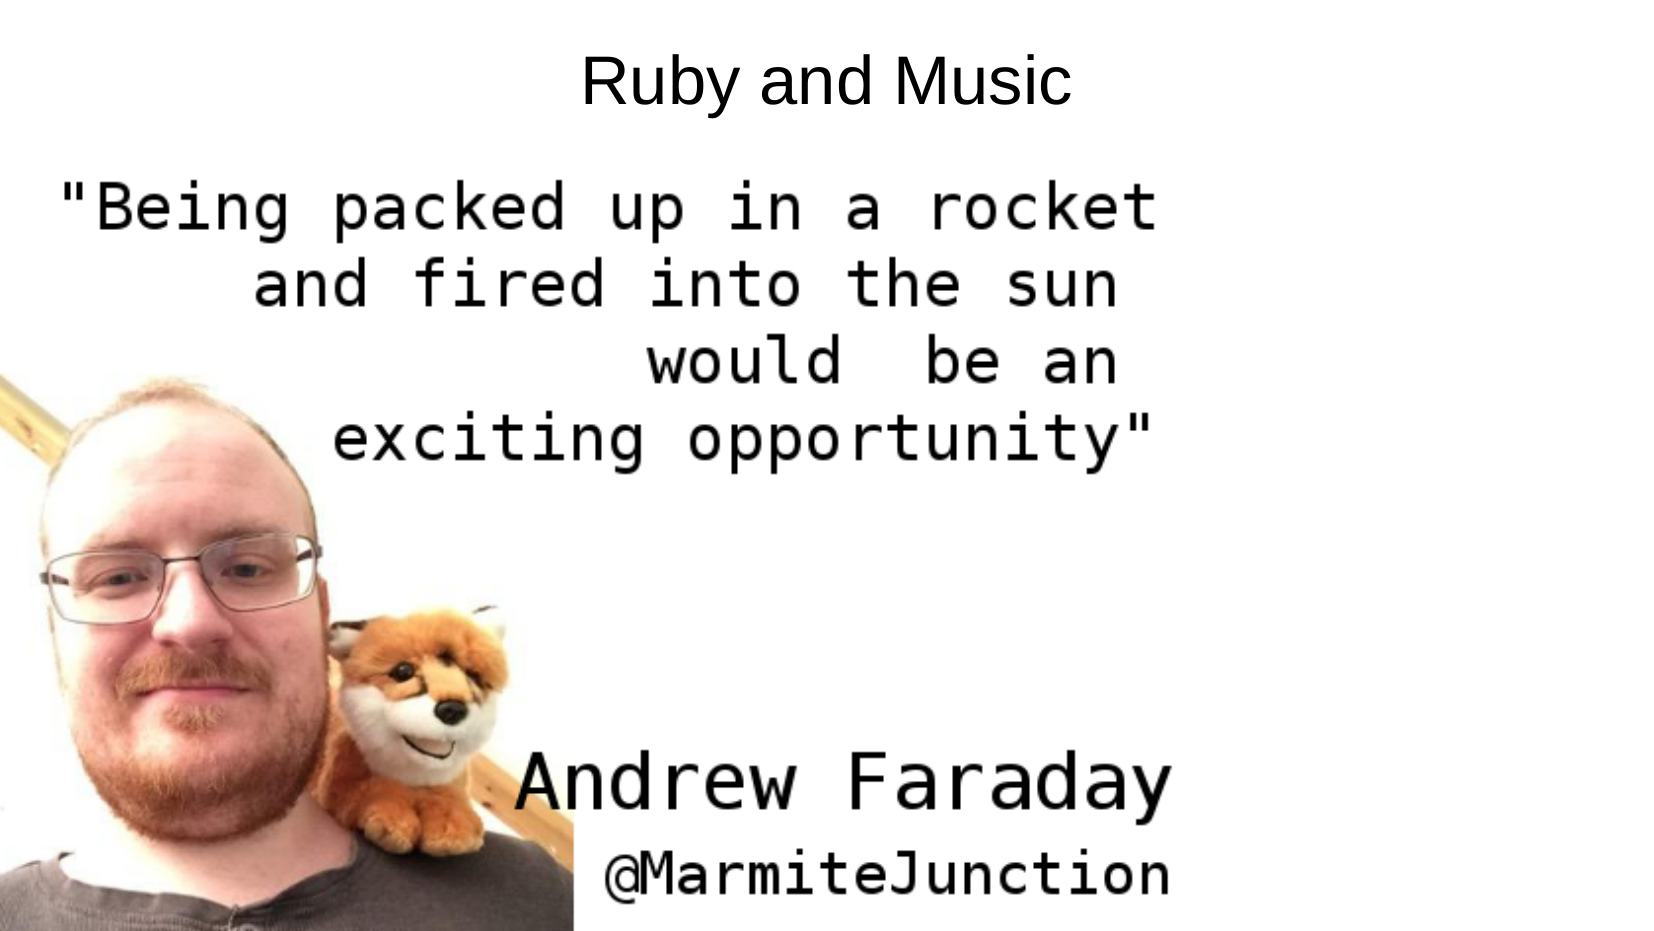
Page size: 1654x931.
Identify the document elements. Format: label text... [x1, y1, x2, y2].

picture [0, 147, 1182, 931]
title Ruby and Music [82, 37, 1571, 124]
